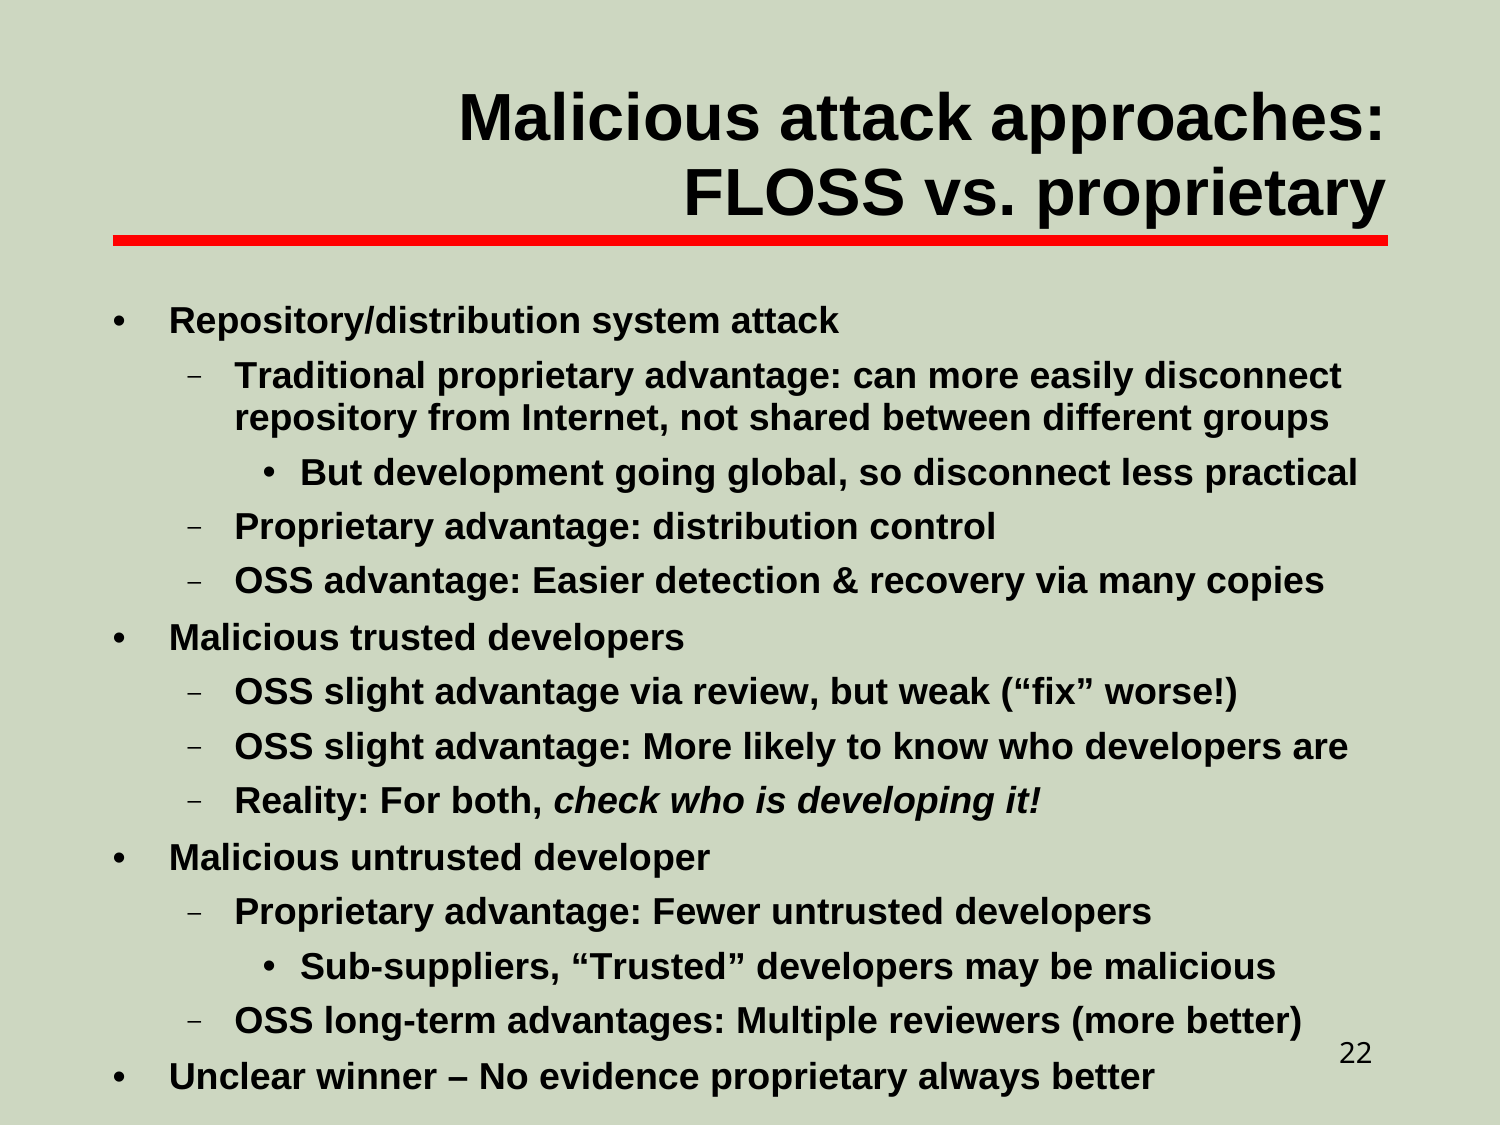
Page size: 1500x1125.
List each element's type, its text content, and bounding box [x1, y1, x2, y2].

title Malicious attack approaches: FLOSS vs. proprietary [337, 79, 1388, 230]
list Repository/distribution system attack Traditional proprietary advantage: can more easily disconnect repository from Internet, not shared between different groups But development going global, so disconnect less practical Proprietary advantage: distribution control OSS advantage: Easier detection & recovery via many copies Malicious trusted developers OSS slight advantage via review, but weak (“fix” worse!) OSS slight advantage: More likely to know who developers are Reality: For both, check who is developing it! Malicious untrusted developer Proprietary advantage: Fewer untrusted developers Sub-suppliers, “Trusted” developers may be malicious OSS long-term advantages: Multiple reviewers (more better) Unclear winner – No evidence proprietary always better [112, 299, 1388, 1117]
